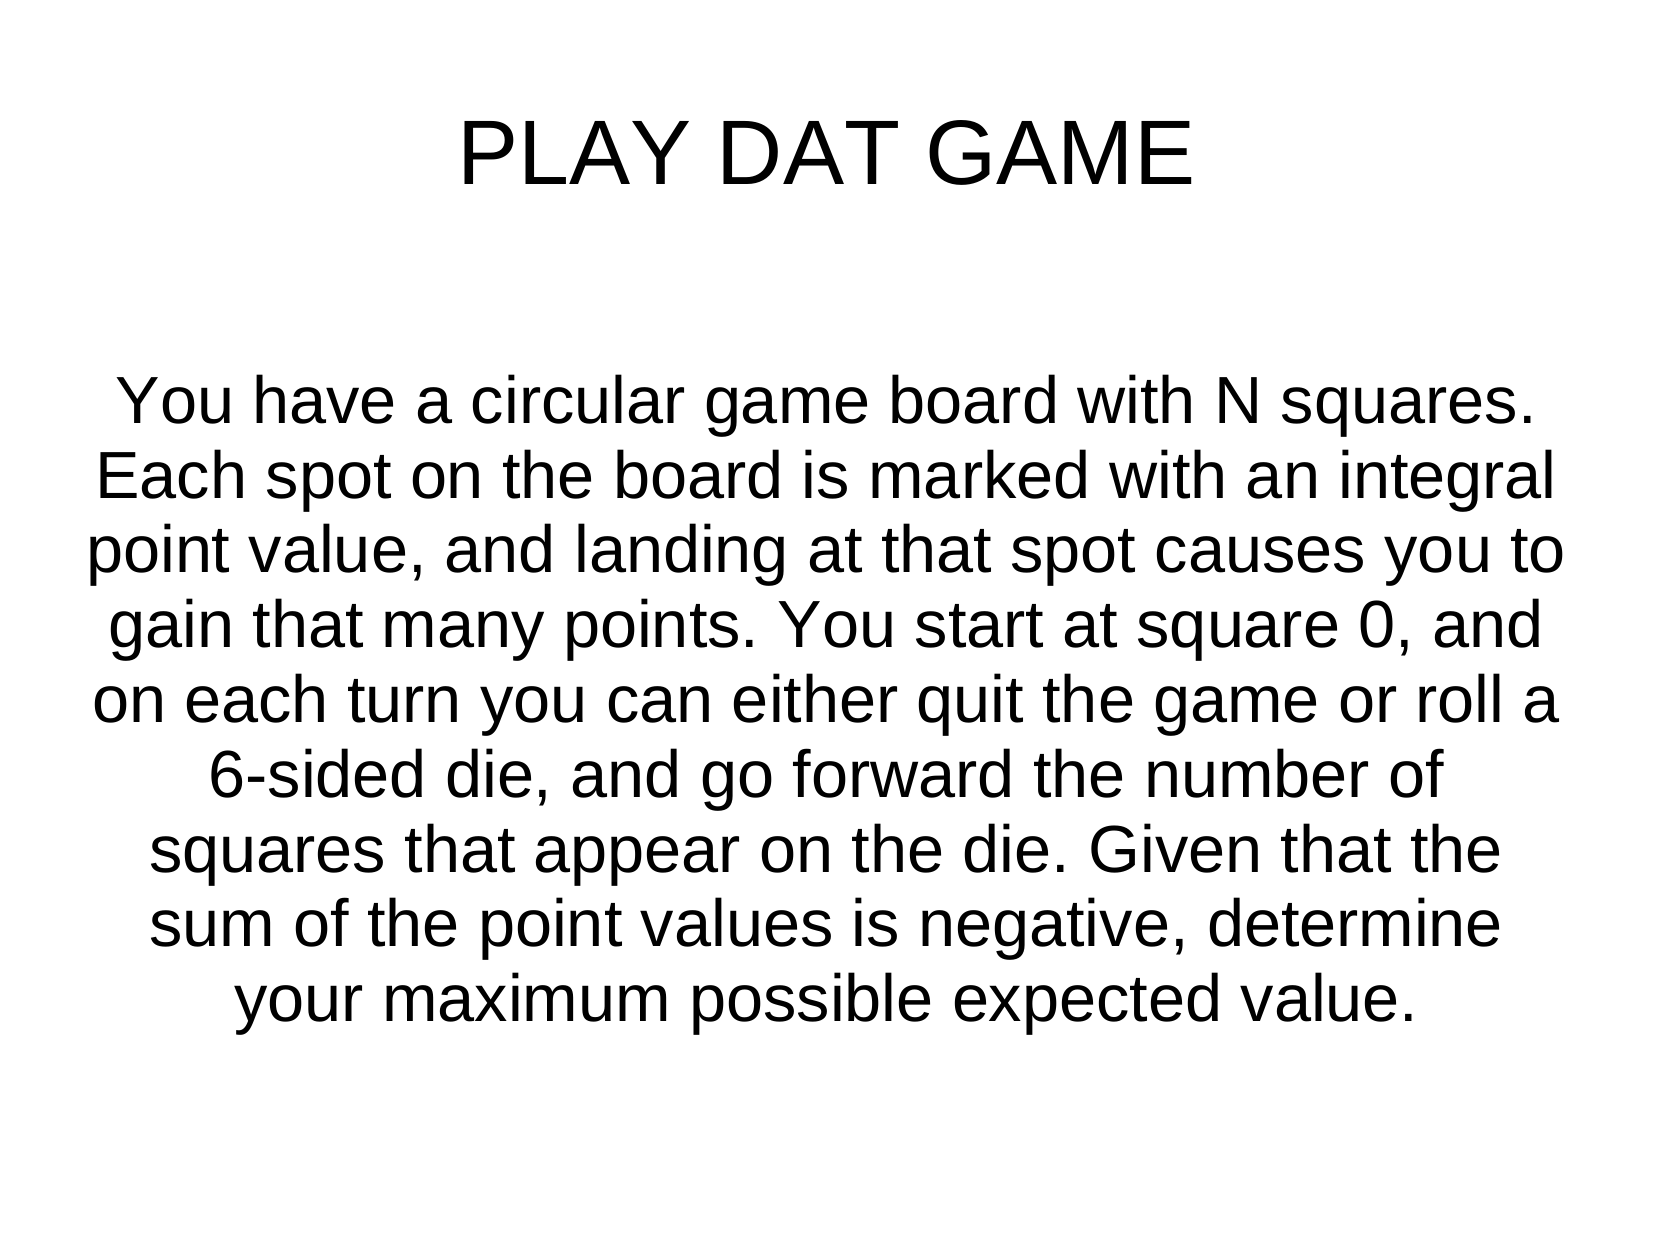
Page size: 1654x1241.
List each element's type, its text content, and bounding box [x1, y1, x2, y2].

title PLAY DAT GAME [82, 56, 1571, 250]
subtitle You have a circular game board with N squares. Each spot on the board is marked with an integral point value, and landing at that spot causes you to gain that many points. You start at square 0, and on each turn you can either quit the game or roll a 6-sided die, and go forward the number of squares that appear on the die. Given that the sum of the point values is negative, determine your maximum possible expected value. [82, 297, 1571, 1102]
